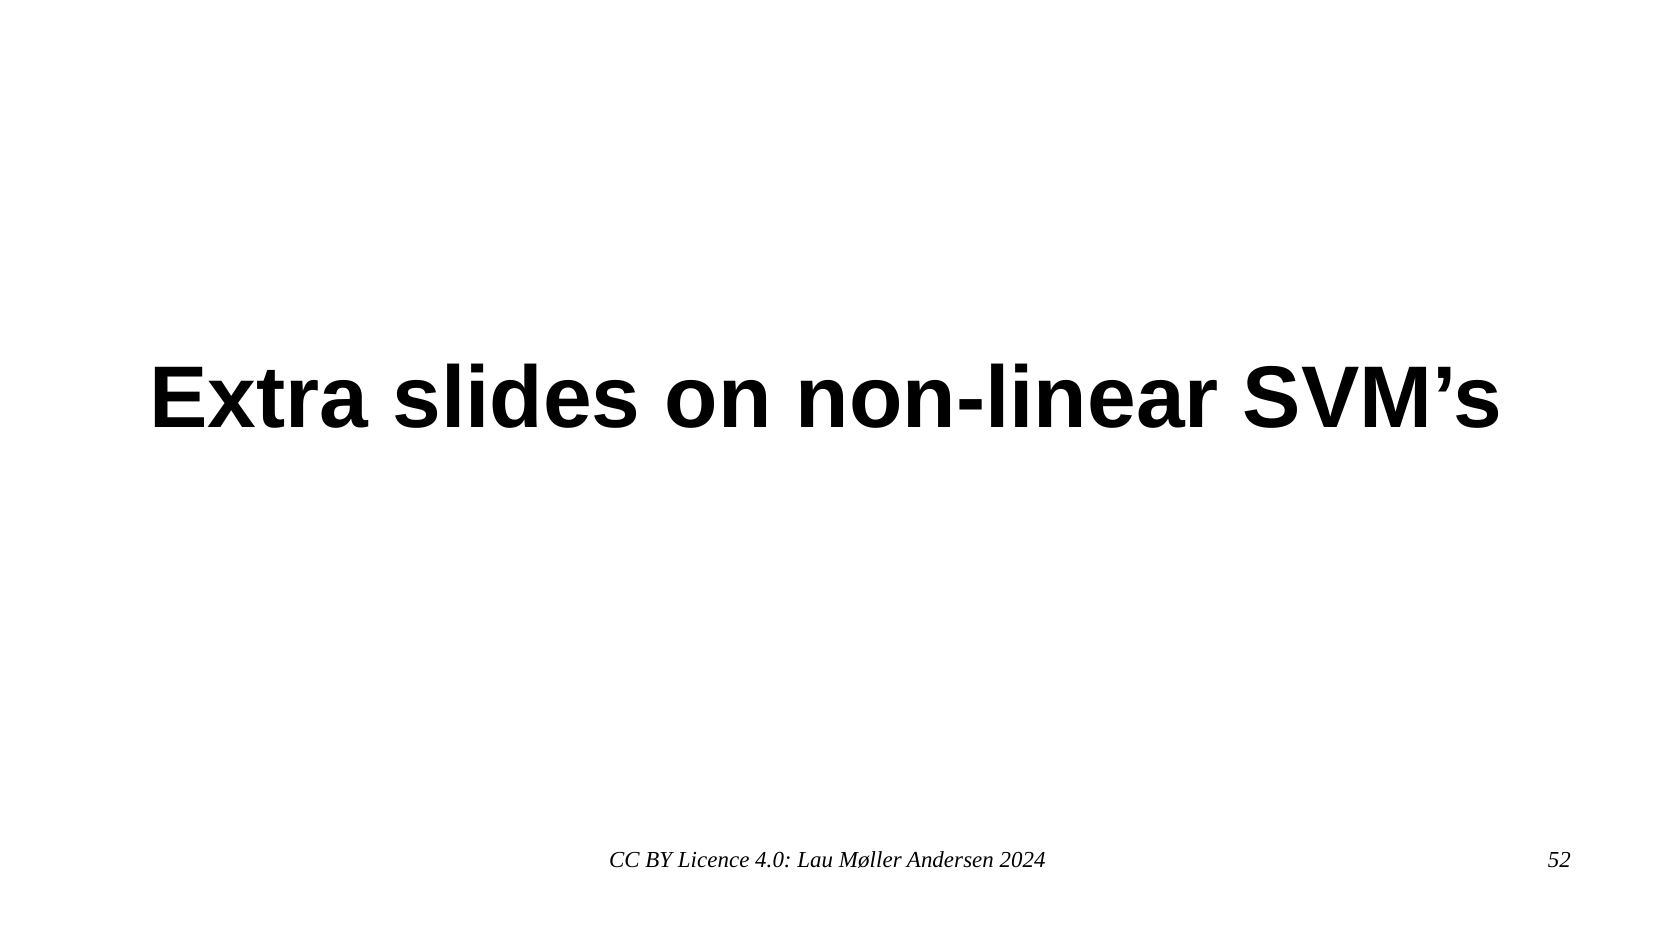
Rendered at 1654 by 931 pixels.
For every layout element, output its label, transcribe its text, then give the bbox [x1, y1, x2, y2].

subtitle Extra slides on non-linear SVM’s [82, 37, 1571, 757]
